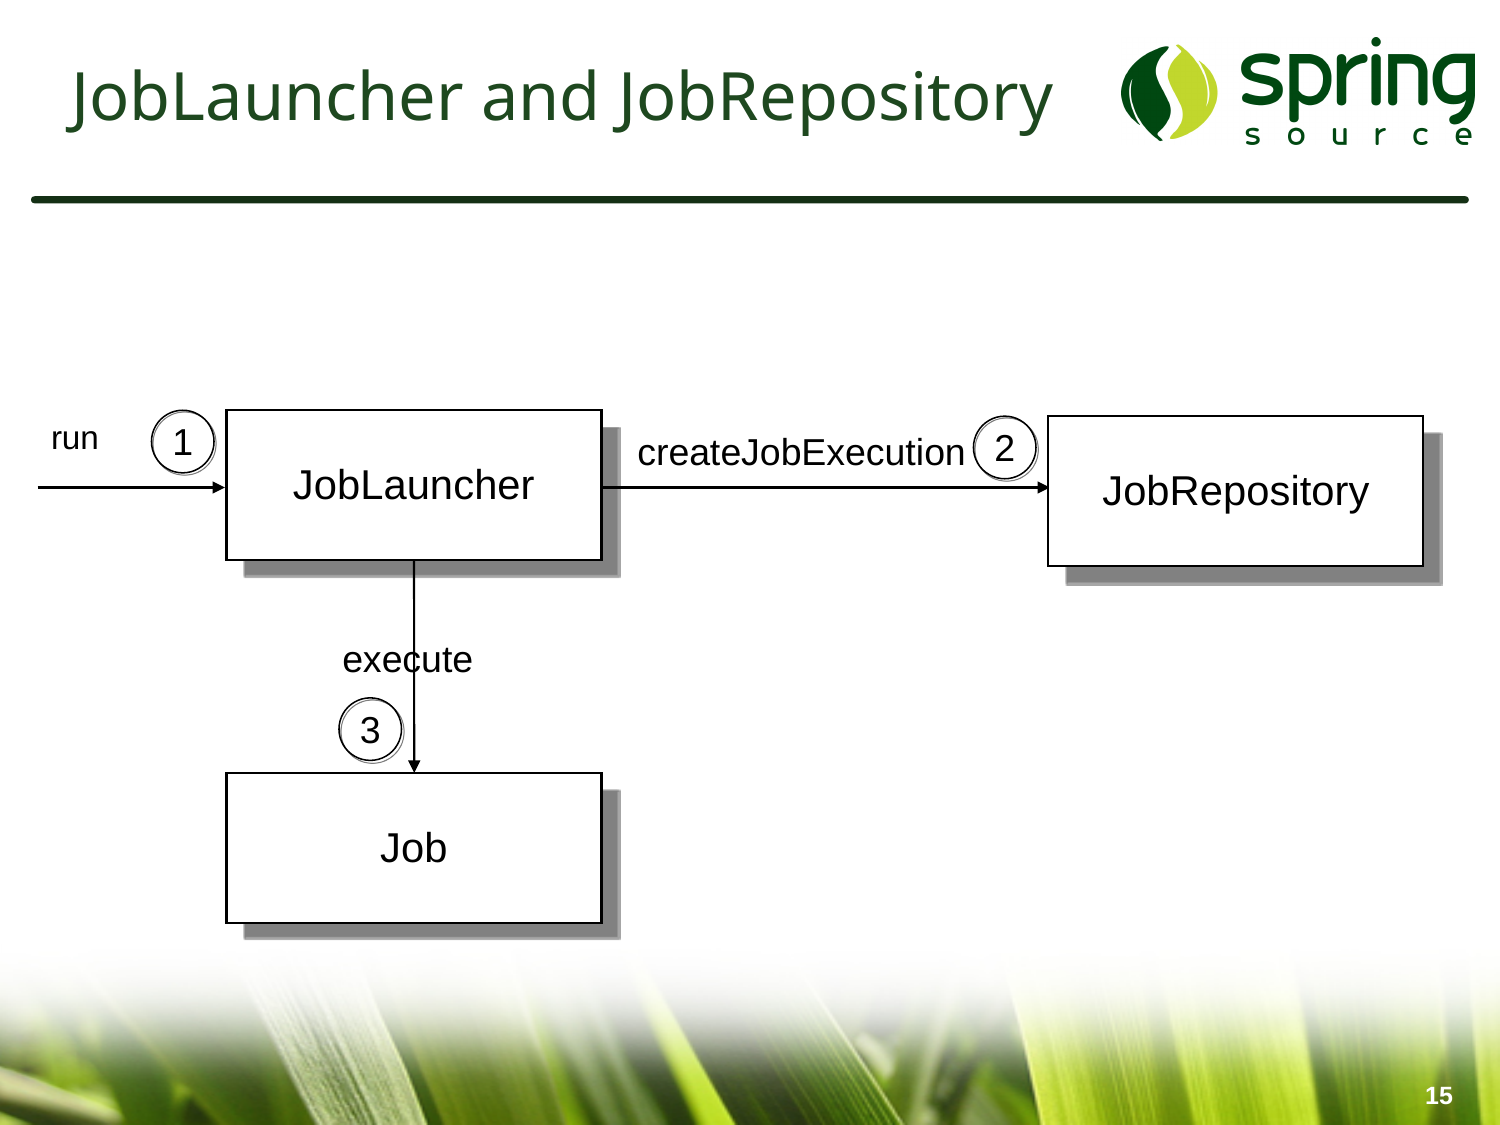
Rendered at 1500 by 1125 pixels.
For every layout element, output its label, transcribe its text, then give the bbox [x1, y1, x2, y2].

text_box JobRepository [1048, 416, 1424, 567]
text_box createJobExecution [596, 423, 1008, 523]
picture [0, 944, 1500, 1125]
text_box execute [213, 631, 602, 689]
text_box run [0, 411, 151, 465]
title JobLauncher and JobRepository [56, 5, 1089, 184]
picture [1121, 37, 1475, 145]
text_box 2 [973, 420, 1037, 478]
text_box 1 [151, 414, 215, 472]
text_box JobLauncher [226, 410, 602, 561]
text_box Job [226, 772, 602, 923]
text_box 3 [338, 701, 402, 760]
